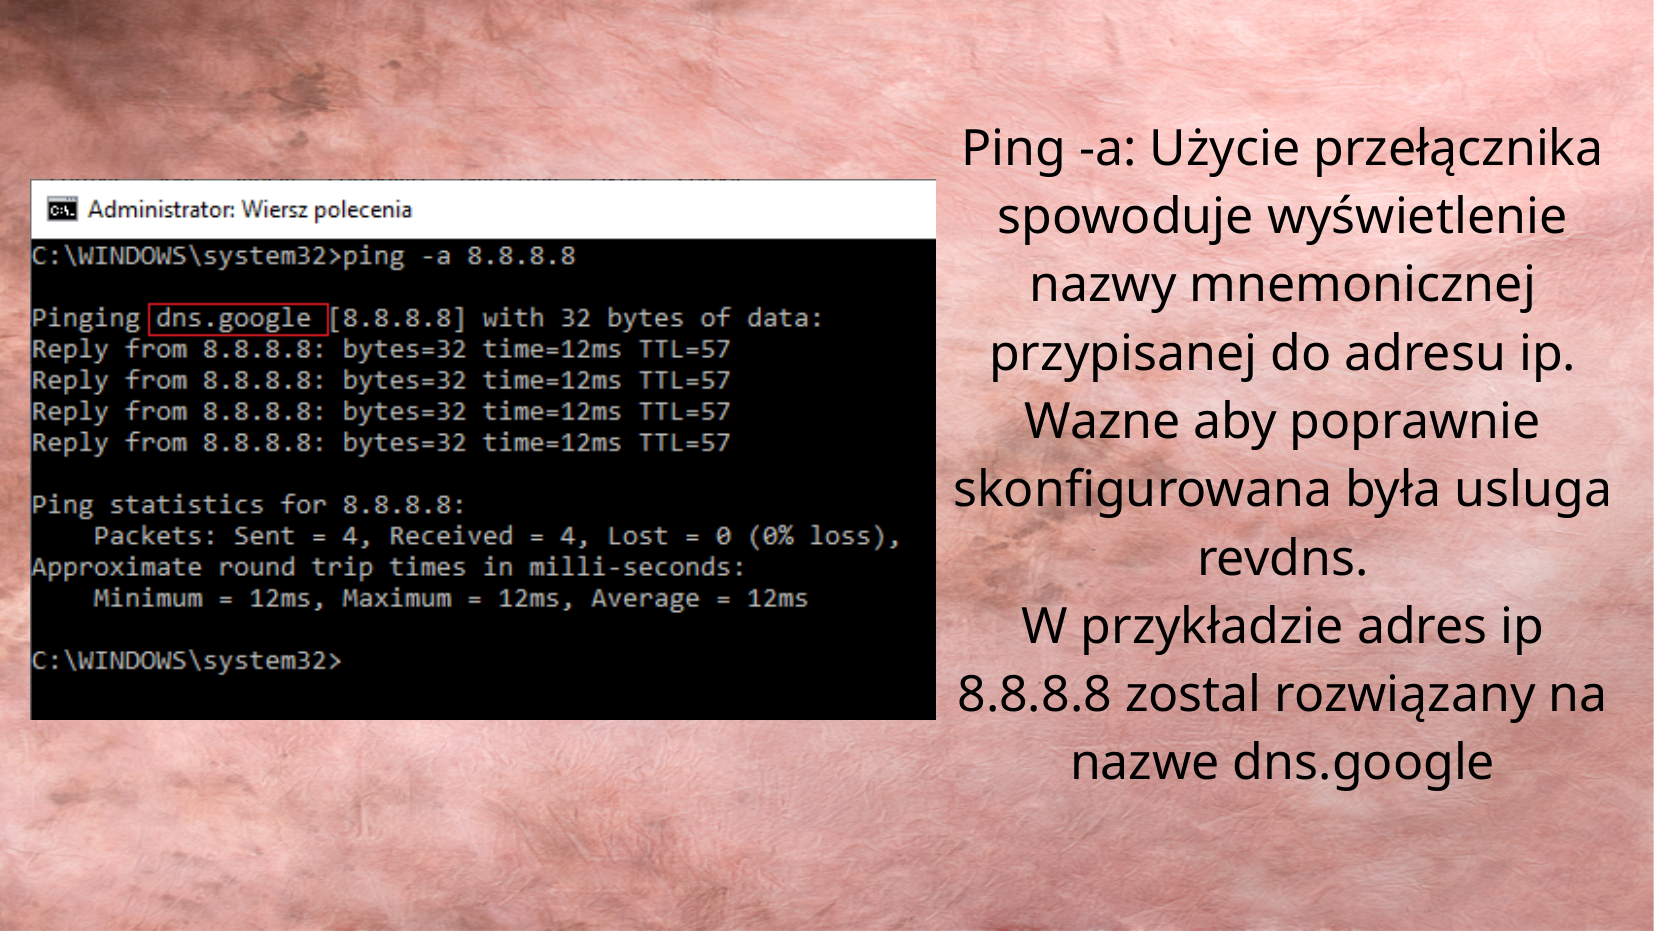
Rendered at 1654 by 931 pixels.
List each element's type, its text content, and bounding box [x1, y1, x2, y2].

title Ping -a: Użycie przełącznika spowoduje wyświetlenie nazwy mnemonicznej przypisanej do adresu ip. Wazne aby poprawnie skonfigurowana była usluga revdns. W przykładzie adres ip 8.8.8.8 zostal rozwiązany na nazwe dns.google [857, 183, 1619, 724]
picture [0, 0, 1654, 931]
